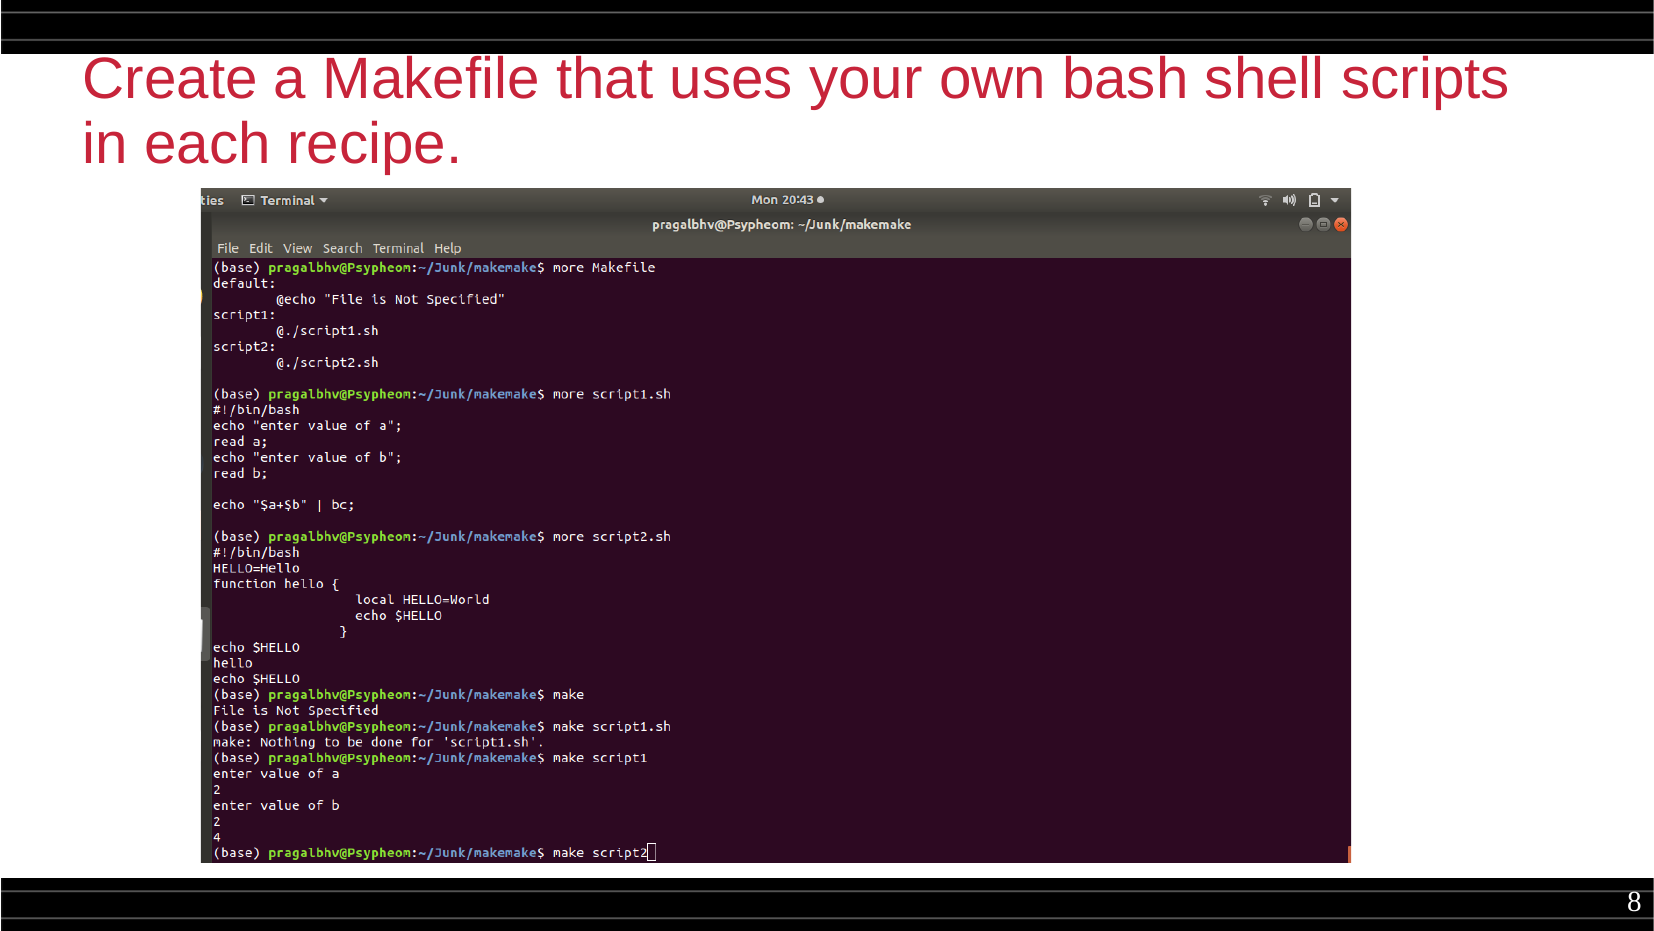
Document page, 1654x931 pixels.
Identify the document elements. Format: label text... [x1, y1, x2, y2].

title Create a Makefile that uses your own bash shell scripts in each recipe. [82, 33, 1571, 189]
picture [200, 188, 1352, 863]
picture [1, 0, 1654, 54]
picture [1, 878, 1654, 931]
